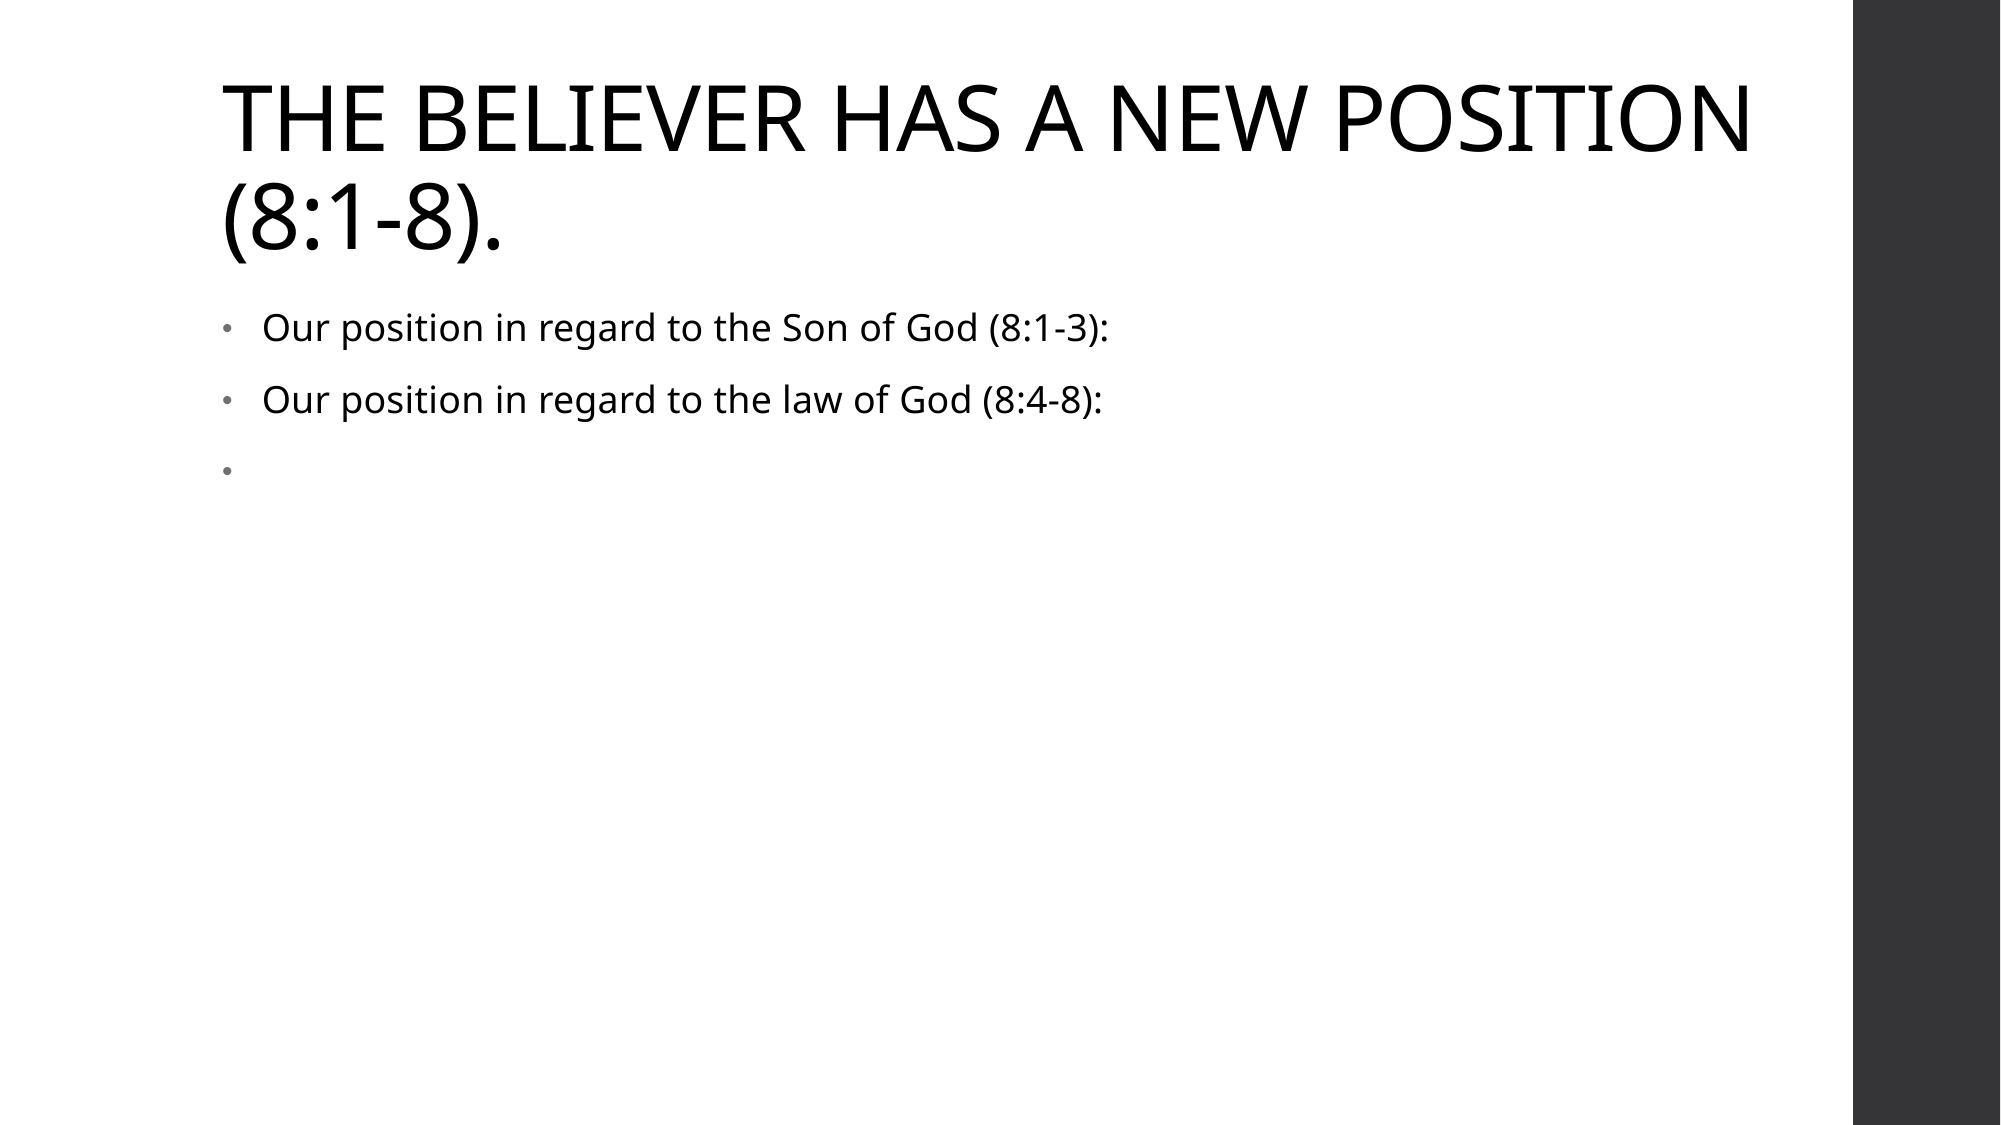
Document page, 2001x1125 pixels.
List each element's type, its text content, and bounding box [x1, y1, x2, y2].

list Our position in regard to the Son of God (8:1-3): Our position in regard to the law of God (8:4-8): [206, 299, 1617, 1014]
title THE BELIEVER HAS A NEW POSITION (8:1-8). [206, 60, 1797, 278]
